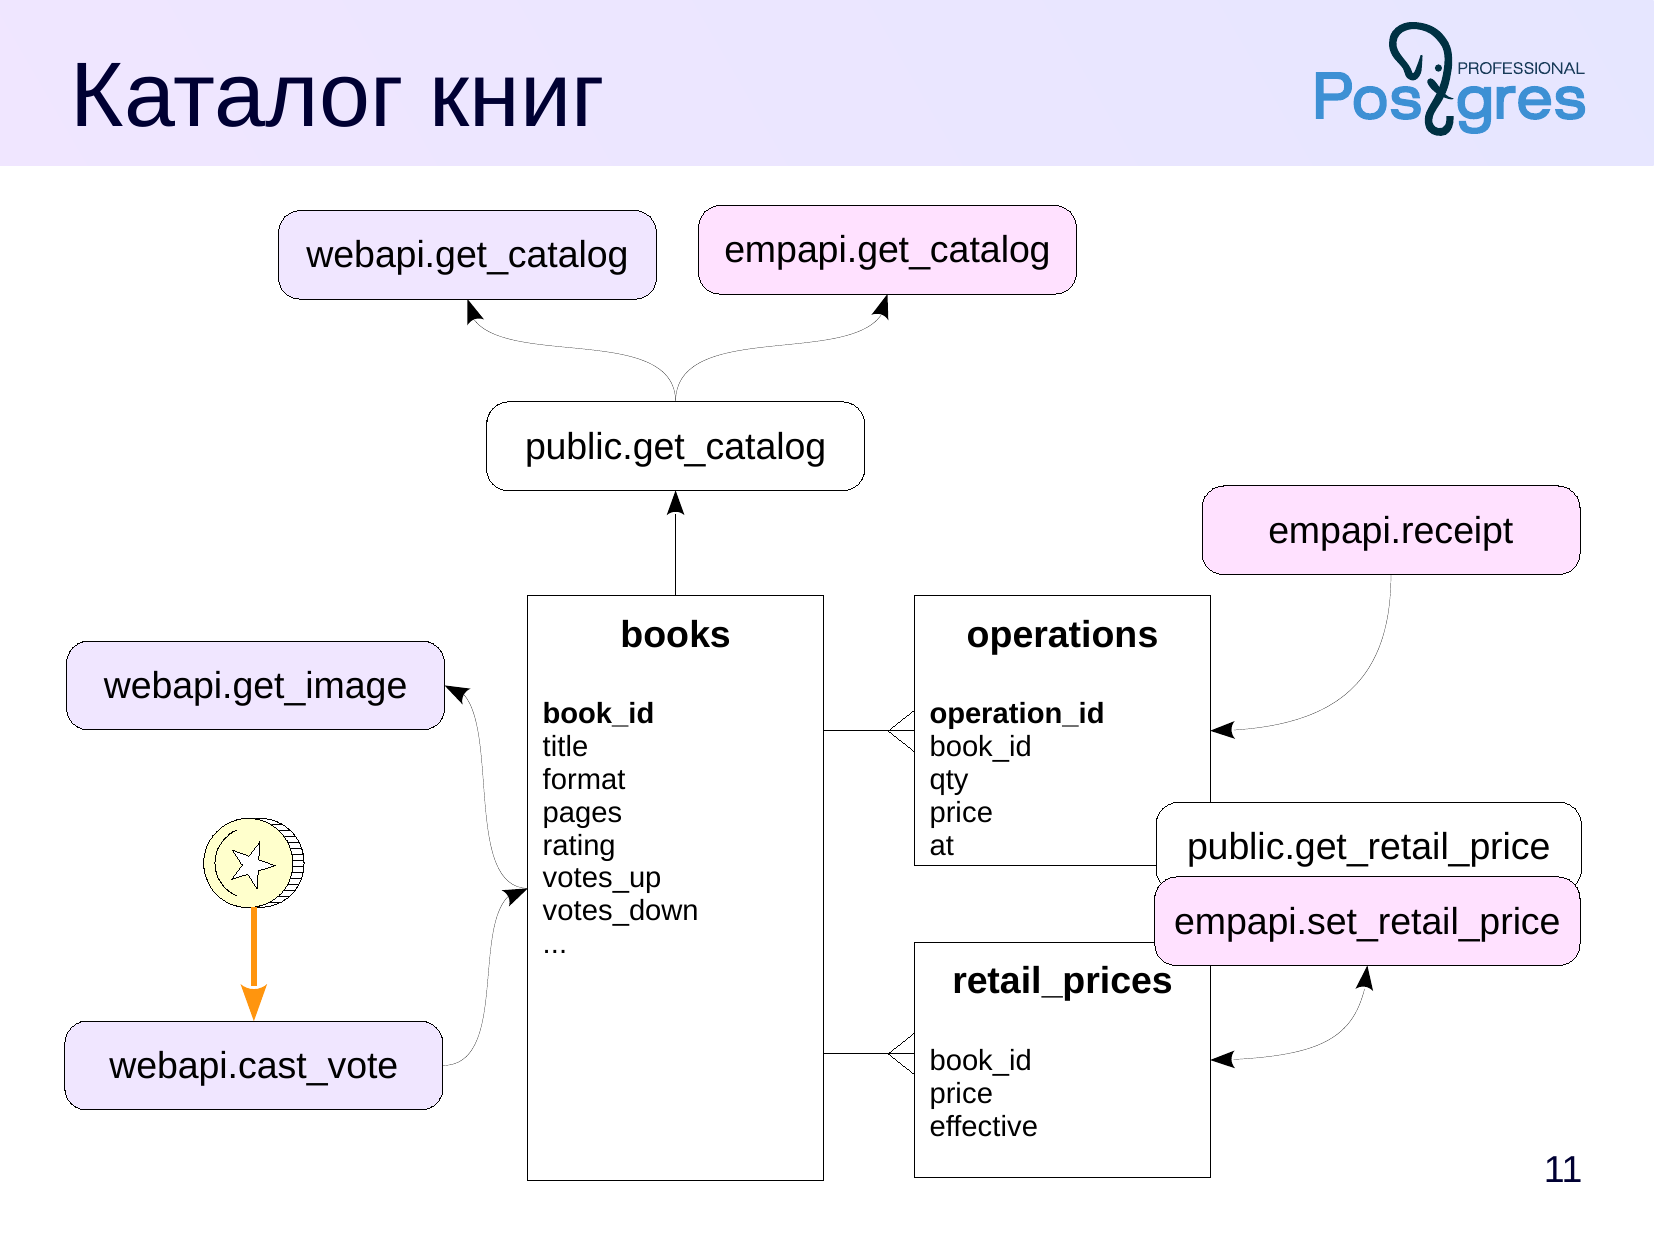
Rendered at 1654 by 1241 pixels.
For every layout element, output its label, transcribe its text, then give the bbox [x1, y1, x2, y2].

text_box public.get_retail_price [1156, 802, 1582, 884]
title Каталог книг [70, 43, 1241, 147]
text_box webapi.get_image [66, 641, 445, 730]
text_box empapi.receipt [1202, 485, 1581, 575]
text_box empapi.get_catalog [698, 205, 1077, 295]
text_box empapi.set_retail_price [1154, 876, 1581, 966]
text_box webapi.cast_vote [64, 1021, 443, 1110]
text_box [203, 818, 305, 908]
text_box webapi.get_catalog [278, 210, 657, 300]
text_box public.get_catalog [486, 401, 865, 491]
text_box retail_prices book_id price effective [914, 942, 1211, 1178]
text_box operations operation_id book_id qty price at [914, 595, 1211, 866]
text_box books book_id title format pages rating votes_up votes_down ... [527, 595, 824, 1181]
